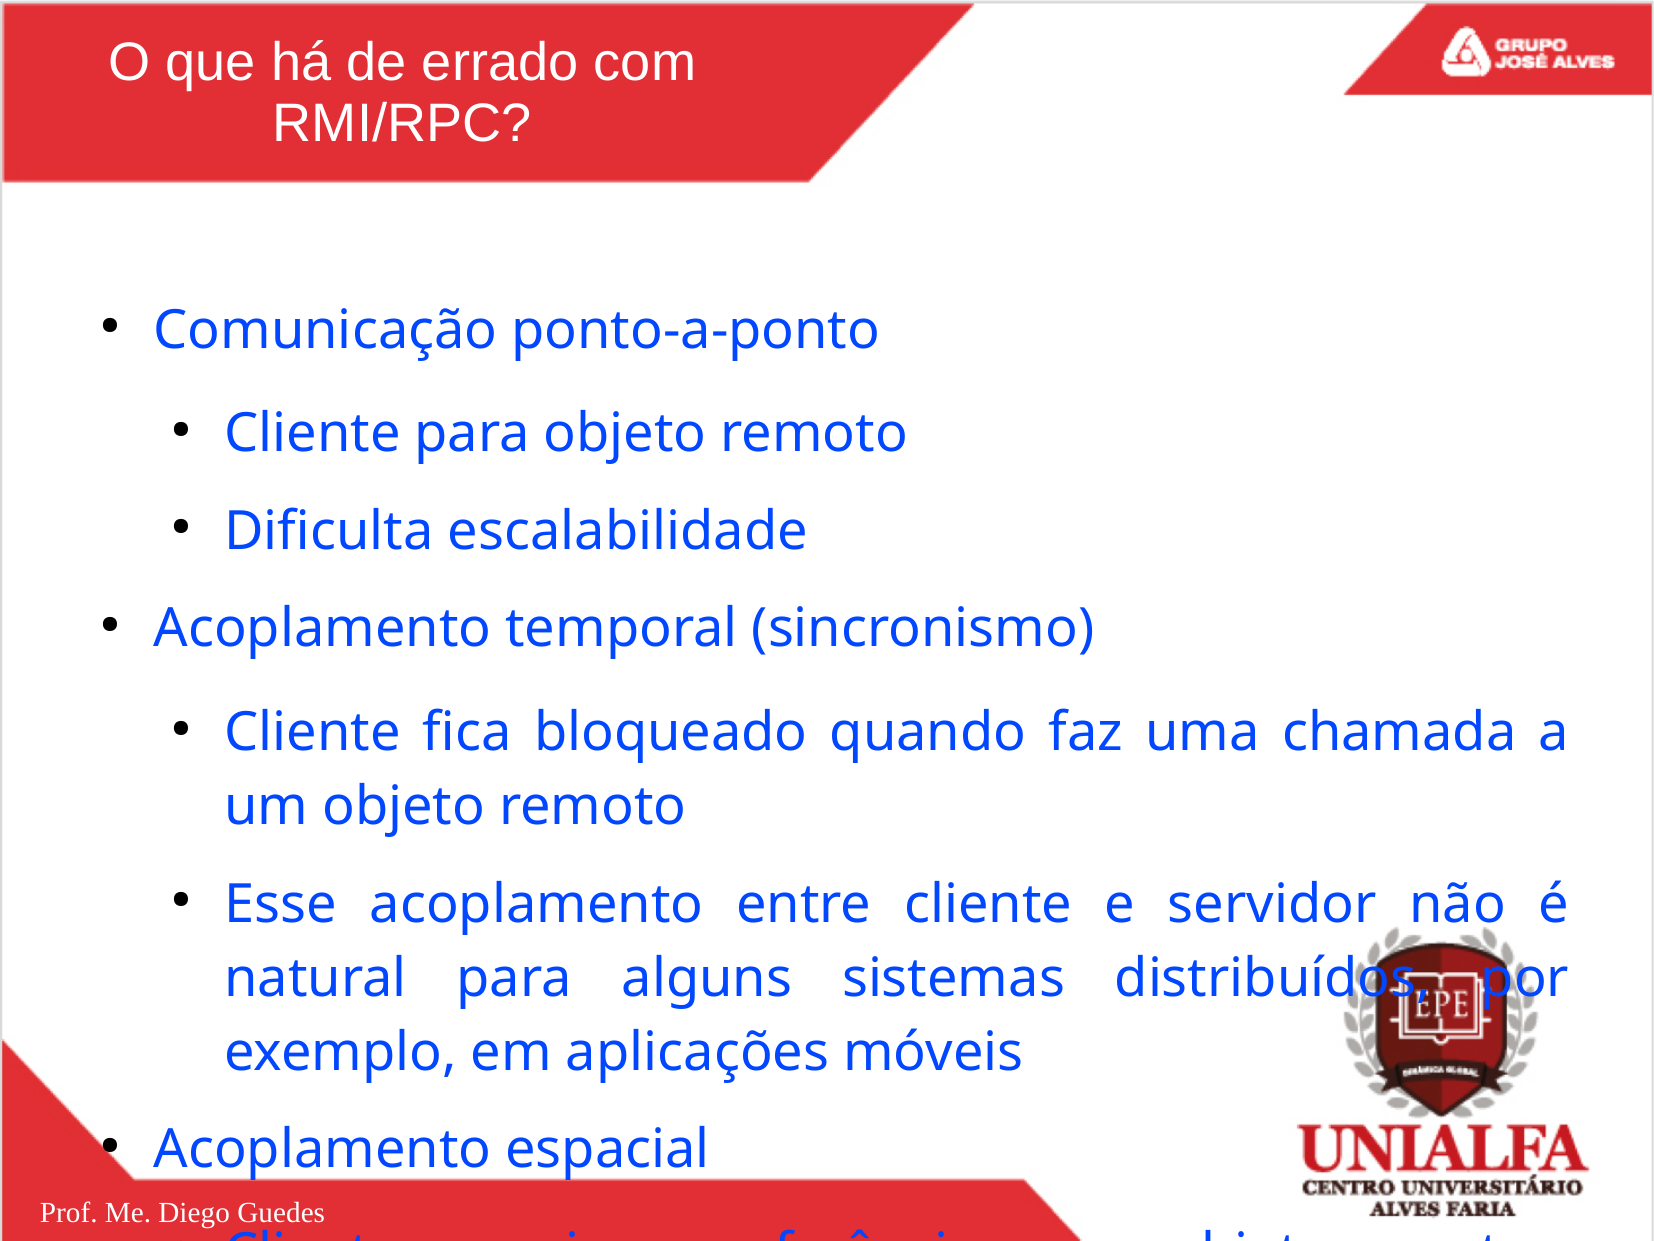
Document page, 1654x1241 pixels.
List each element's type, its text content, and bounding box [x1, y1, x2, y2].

title O que há de errado com RMI/RPC? [6, 11, 799, 174]
list Comunicação ponto-a-ponto Cliente para objeto remoto Dificulta escalabilidade Acoplamento temporal (sincronismo) Cliente fica bloqueado quando faz uma chamada a um objeto remoto Esse acoplamento entre cliente e servidor não é natural para alguns sistemas distribuídos, por exemplo, em aplicações móveis Acoplamento espacial Cliente possui uma referência para o objeto remoto [82, 290, 1571, 1241]
picture [0, 0, 1654, 1241]
